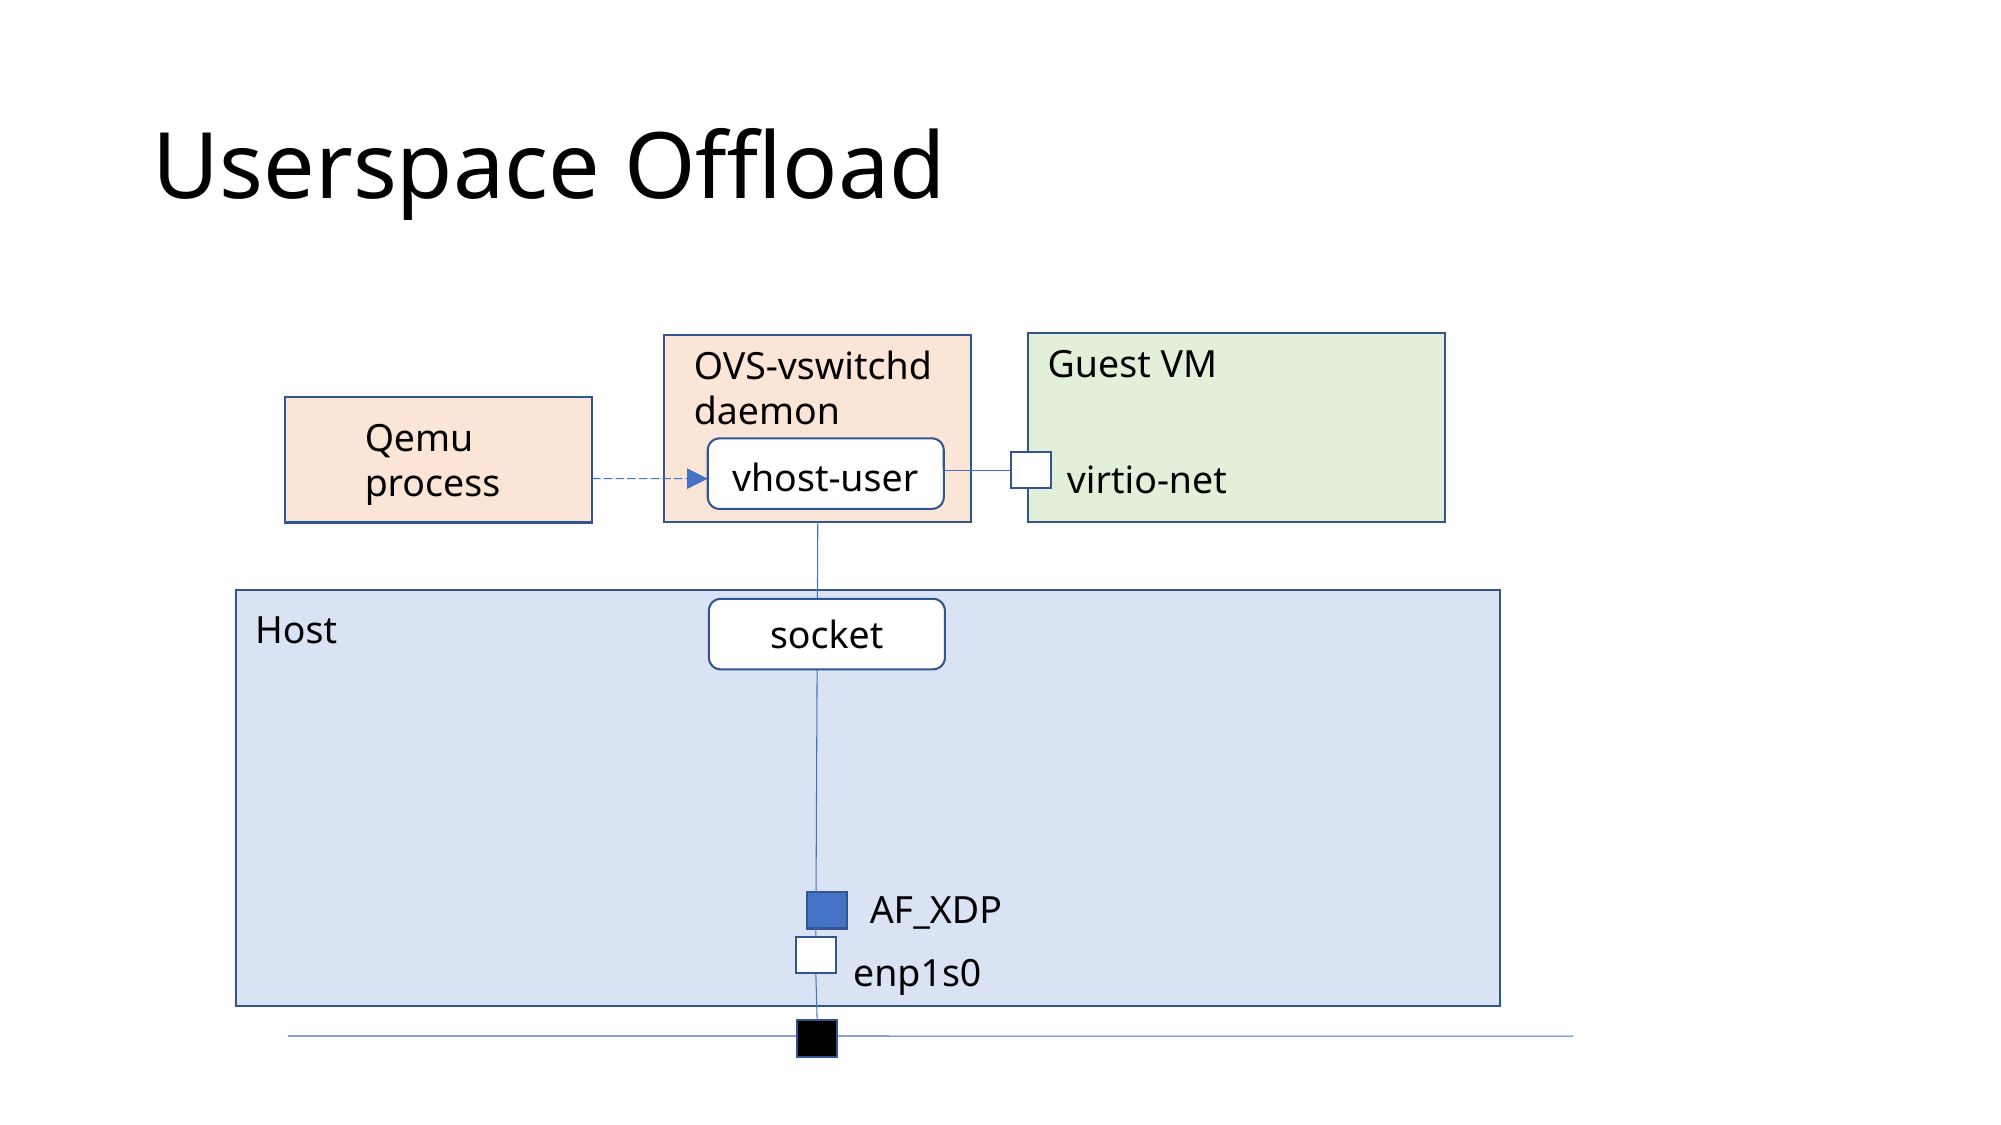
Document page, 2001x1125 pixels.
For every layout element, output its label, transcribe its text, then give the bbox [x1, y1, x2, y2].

text_box virtio-net [1052, 448, 1261, 509]
text_box [236, 590, 1501, 1006]
title Userspace Offload [137, 59, 1863, 278]
text_box Qemu process [349, 406, 538, 512]
text_box socket [755, 603, 951, 664]
text_box [664, 335, 972, 522]
text_box vhost-user [717, 446, 961, 506]
text_box [1011, 333, 1446, 522]
text_box [797, 1020, 838, 1057]
text_box enp1s0 [838, 941, 1011, 1002]
text_box Guest VM [1032, 333, 1251, 393]
text_box Host [240, 598, 408, 659]
text_box [285, 397, 593, 523]
text_box AF_XDP [854, 878, 1051, 939]
text_box OVS-vswitchd daemon [679, 334, 975, 440]
